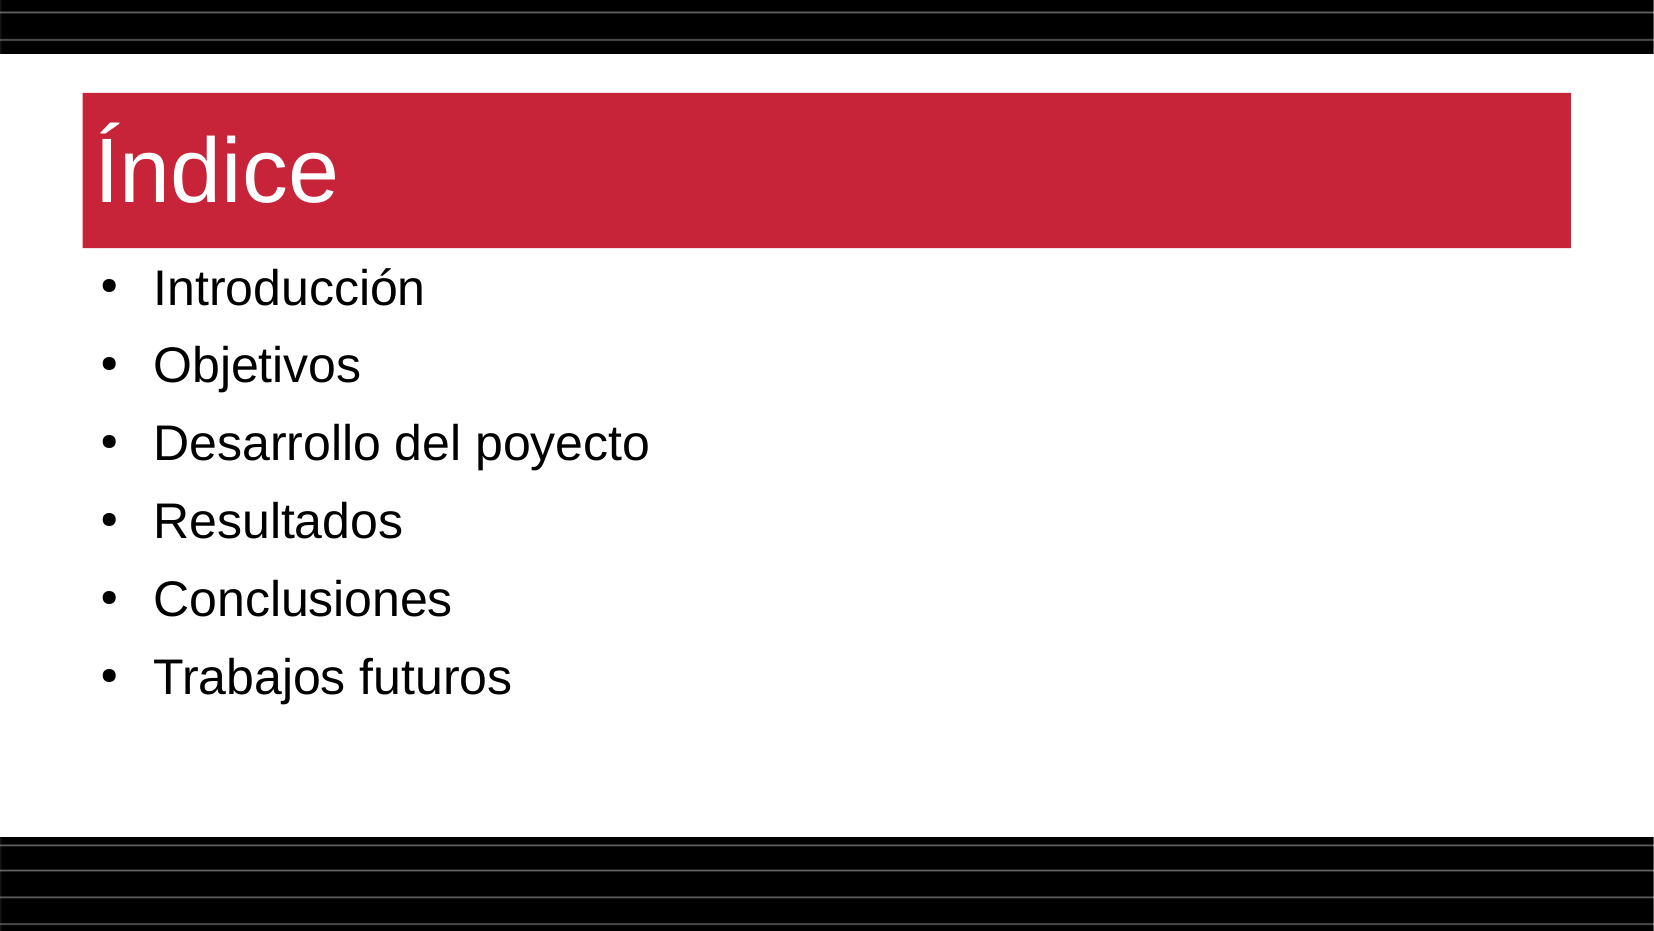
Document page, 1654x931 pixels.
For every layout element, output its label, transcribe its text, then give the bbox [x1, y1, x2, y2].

list Introducción Objetivos Desarrollo del poyecto Resultados Conclusiones Trabajos futuros [82, 259, 1571, 839]
picture [0, 837, 1654, 931]
title Índice [82, 92, 1571, 249]
picture [0, 0, 1654, 54]
